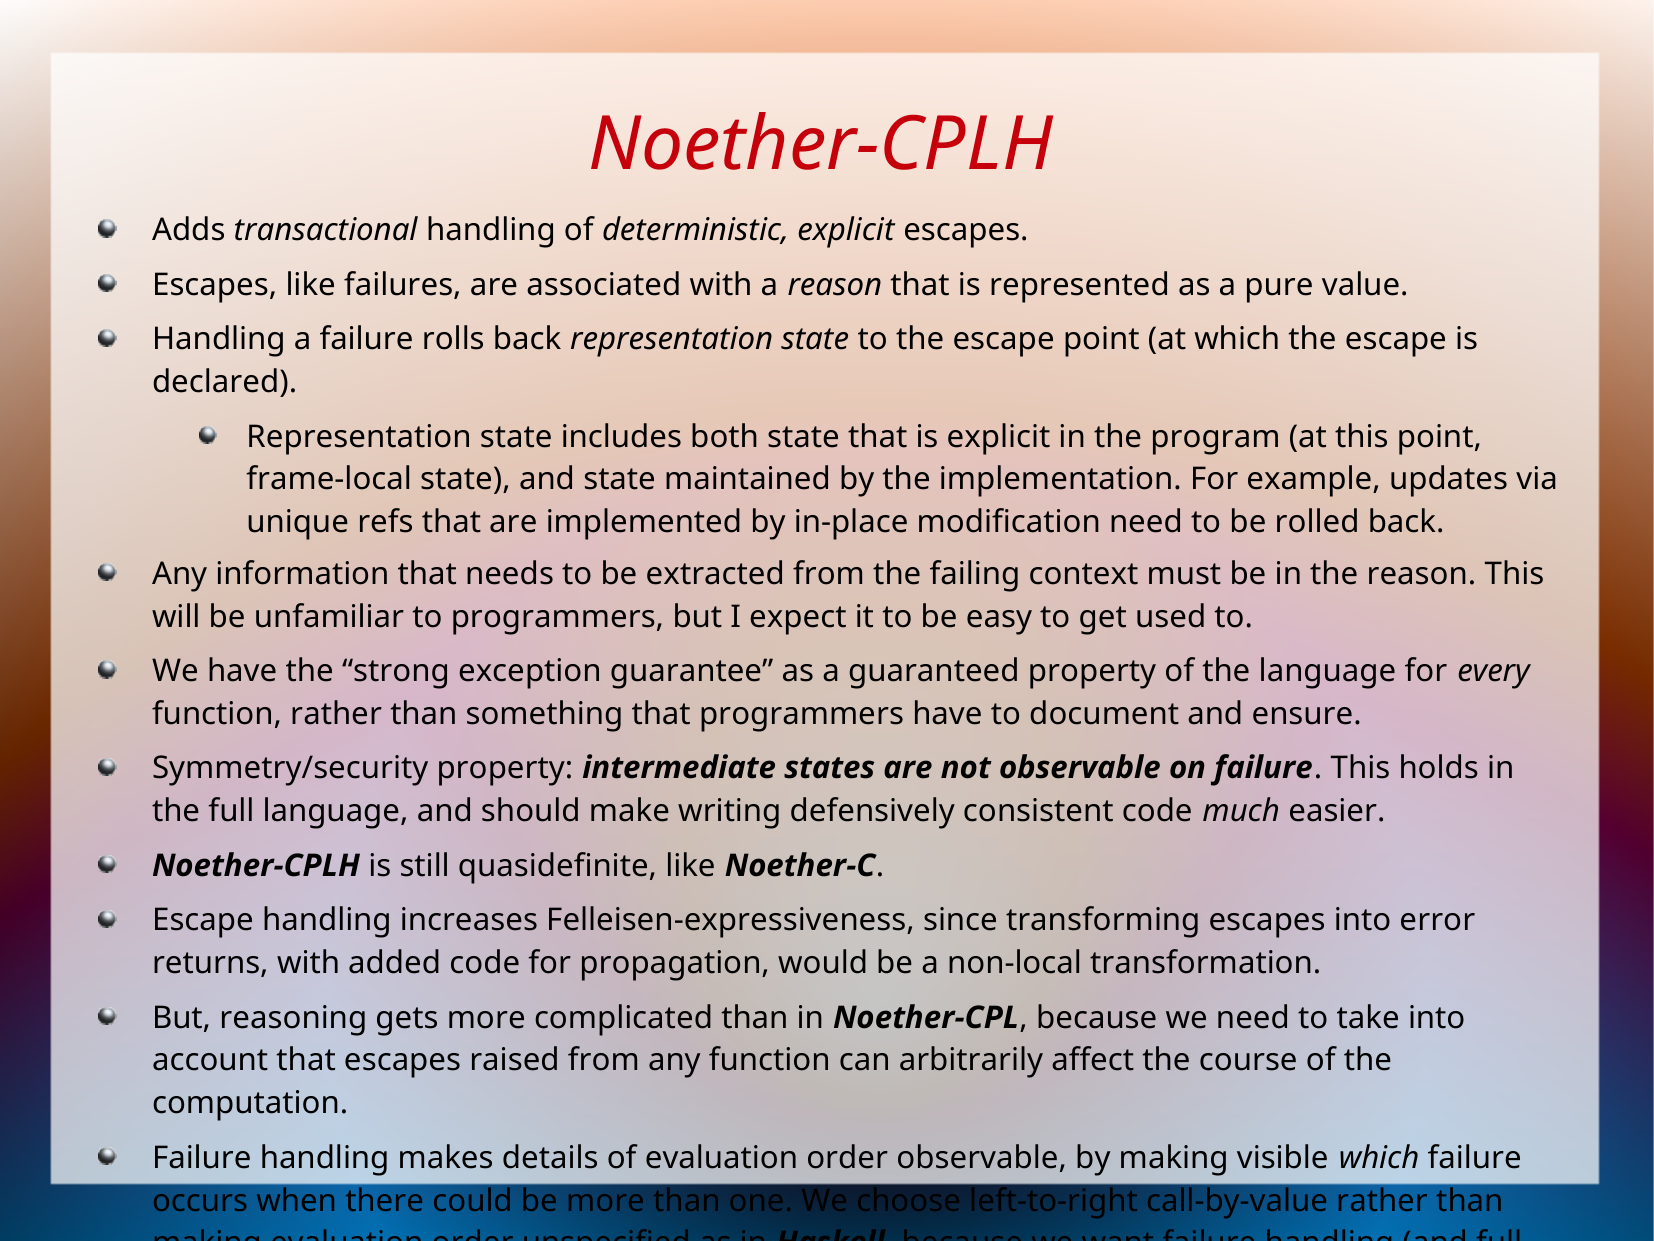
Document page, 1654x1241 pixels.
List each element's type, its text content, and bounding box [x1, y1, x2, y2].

list Adds transactional handling of deterministic, explicit escapes. Escapes, like failures, are associated with a reason that is represented as a pure value. Handling a failure rolls back representation state to the escape point (at which the escape is declared). Representation state includes both state that is explicit in the program (at this point, frame-local state), and state maintained by the implementation. For example, updates via unique refs that are implemented by in-place modification need to be rolled back. Any information that needs to be extracted from the failing context must be in the reason. This will be unfamiliar to programmers, but I expect it to be easy to get used to. We have the “strong exception guarantee” as a guaranteed property of the language for every function, rather than something that programmers have to document and ensure. Symmetry/security property: intermediate states are not observable on failure. This holds in the full language, and should make writing defensively consistent code much easier. Noether-CPLH is still quasidefinite, like Noether-C. Escape handling increases Felleisen-expressiveness, since transforming escapes into error returns, with added code for propagation, would be a non-local transformation. But, reasoning gets more complicated than in Noether-CPL, because we need to take into account that escapes raised from any function can arbitrarily affect the course of the computation. Failure handling makes details of evaluation order observable, by making visible which failure occurs when there could be more than one. We choose left-to-right call-by-value rather than making evaluation order unspecified as in Haskell, because we want failure handling (and full mutable state) to be available in a quasideterministic sublanguage. We choose call-by-value rather than call-by-need for the same efficiency reasons as given in AIM 349 §4 pp 24–26 [Sussman and Steele]. [81, 207, 1570, 1158]
picture [0, 0, 1654, 1241]
title Noether-CPLH [76, 43, 1565, 237]
